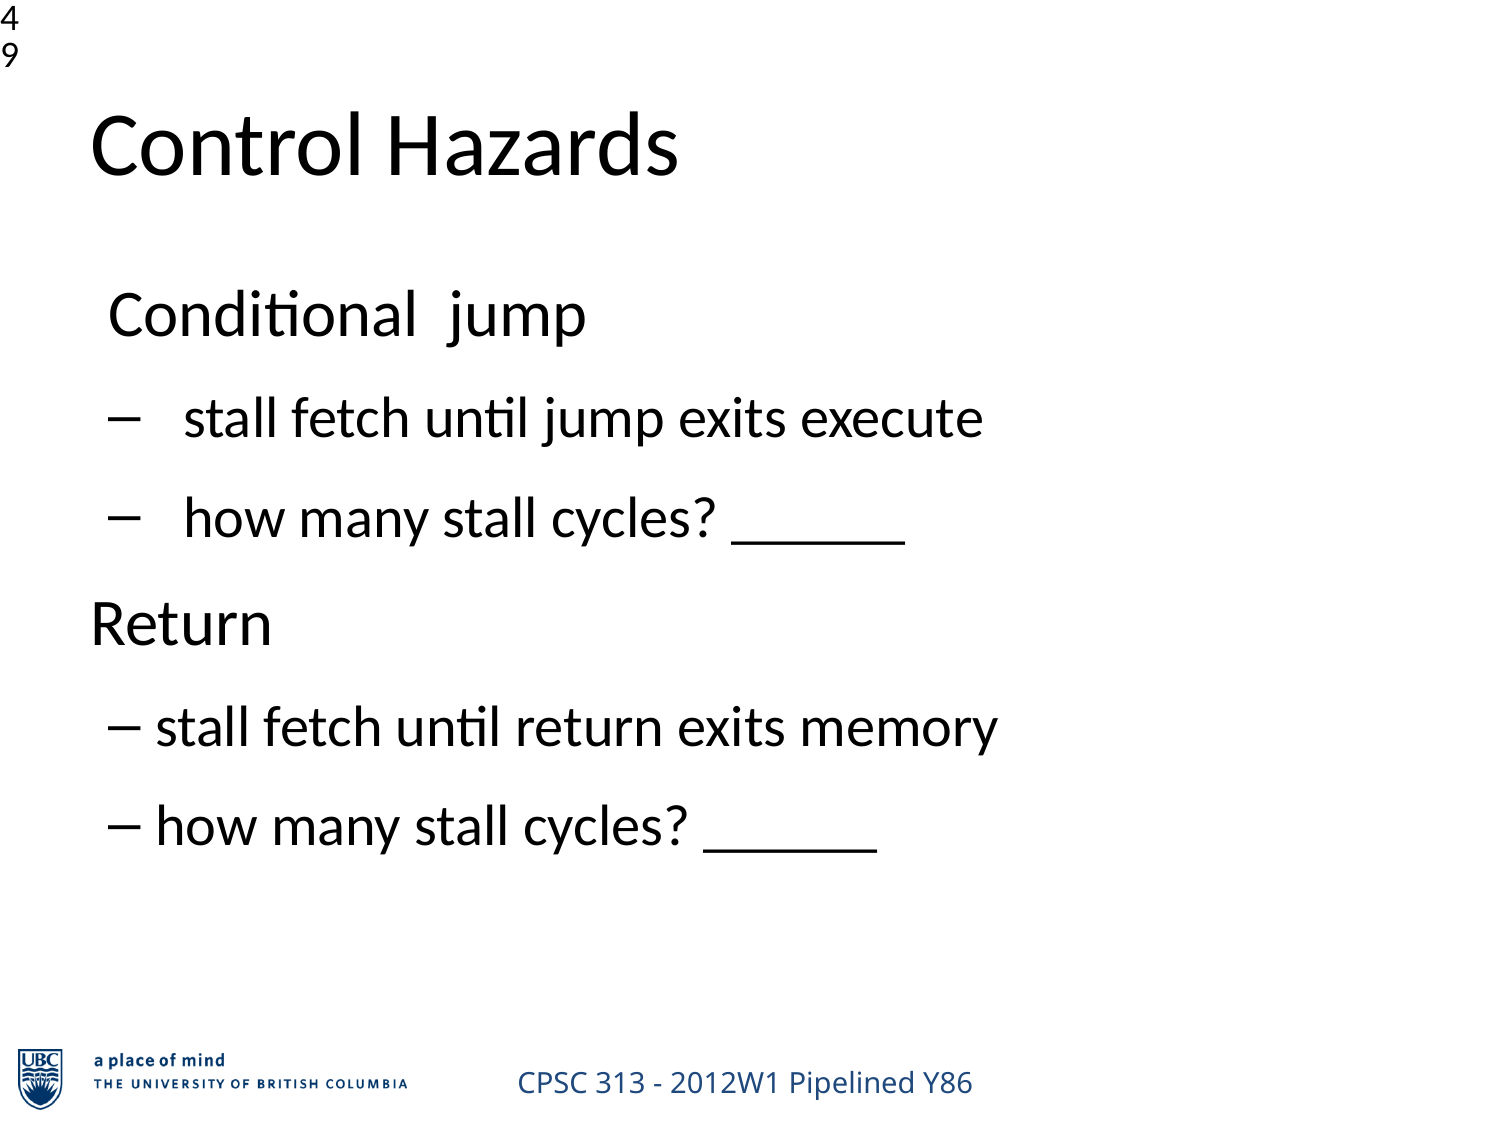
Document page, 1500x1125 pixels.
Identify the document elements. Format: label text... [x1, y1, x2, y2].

picture [18, 1049, 407, 1110]
title Control Hazards [75, 45, 1425, 233]
list Conditional jump stall fetch until jump exits execute how many stall cycles? ______ Return stall fetch until return exits memory how many stall cycles? ______ [75, 262, 1425, 1005]
